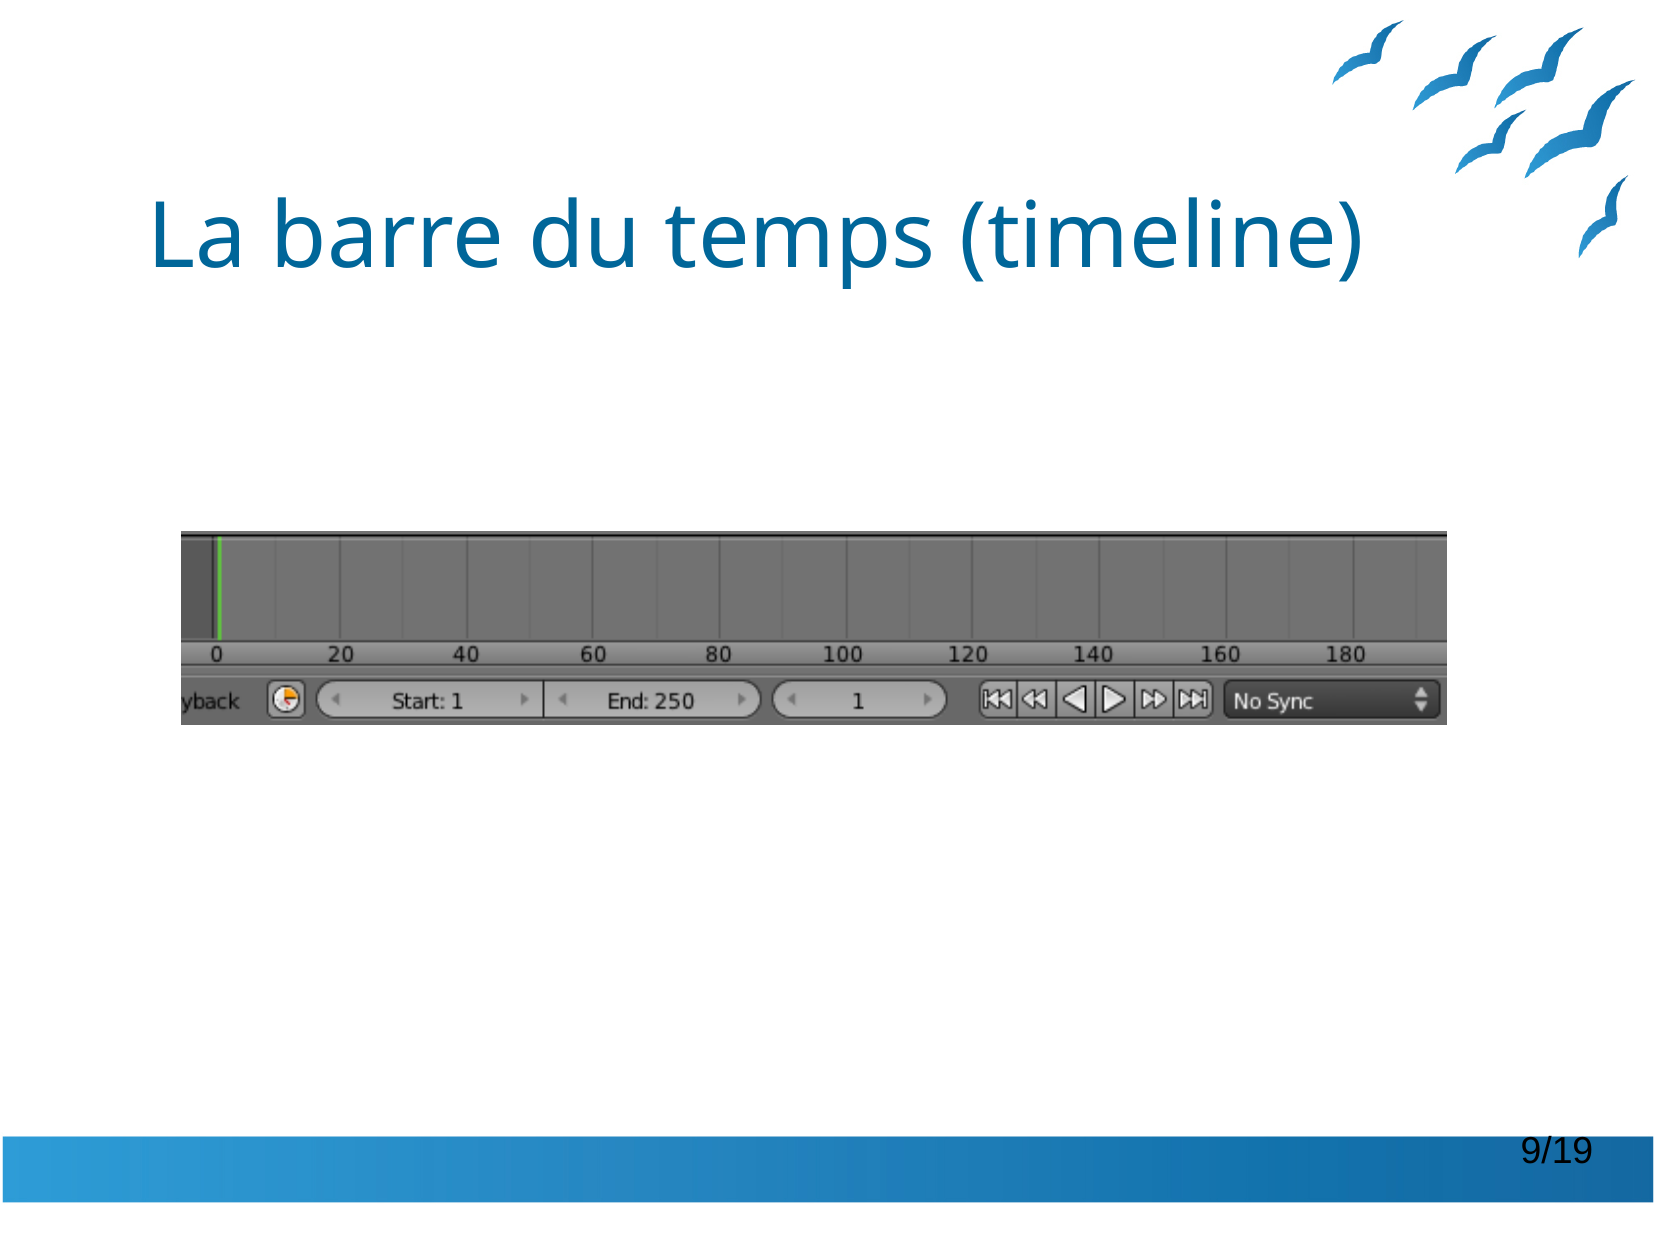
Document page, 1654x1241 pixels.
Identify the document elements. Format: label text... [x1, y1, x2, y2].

picture [0, 0, 1654, 1241]
text_box <numéro>/19 [1505, 1122, 1654, 1193]
title La barre du temps (timeline) [147, 173, 1506, 290]
